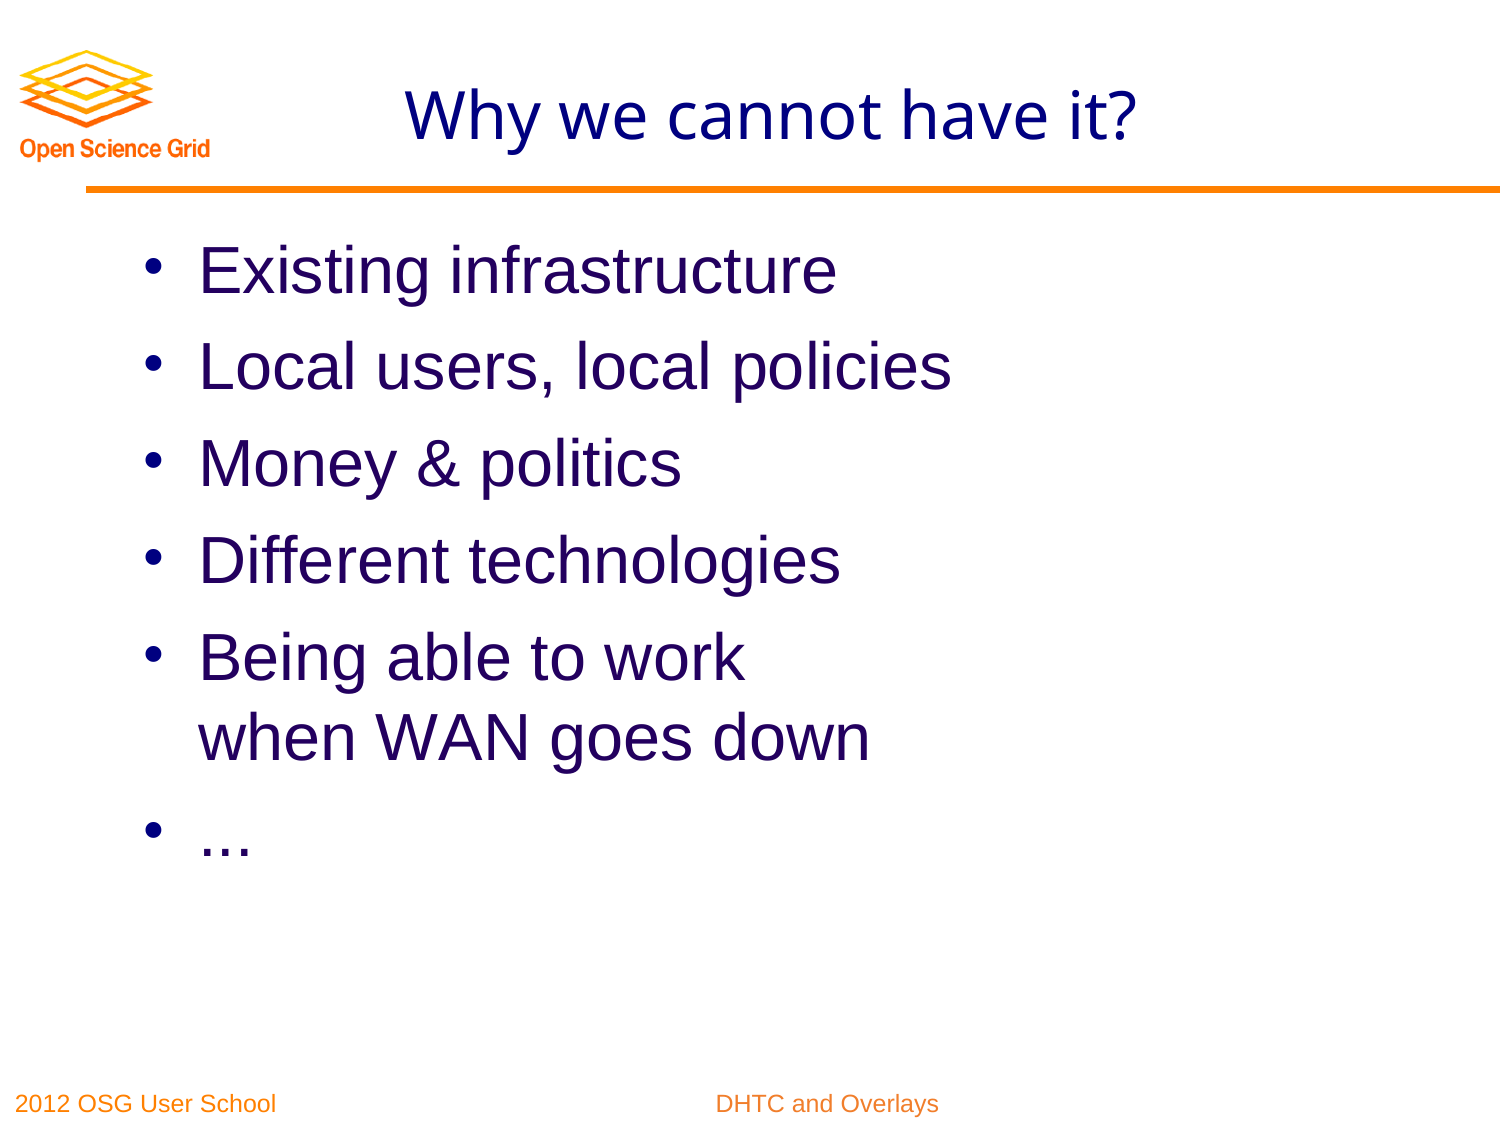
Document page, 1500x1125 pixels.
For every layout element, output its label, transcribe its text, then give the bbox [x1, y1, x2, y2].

title Why we cannot have it? [201, 18, 1342, 207]
list Existing infrastructure Local users, local policies Money & politics Different technologies Being able to work when WAN goes down ... [127, 218, 1403, 962]
picture [0, 27, 201, 179]
